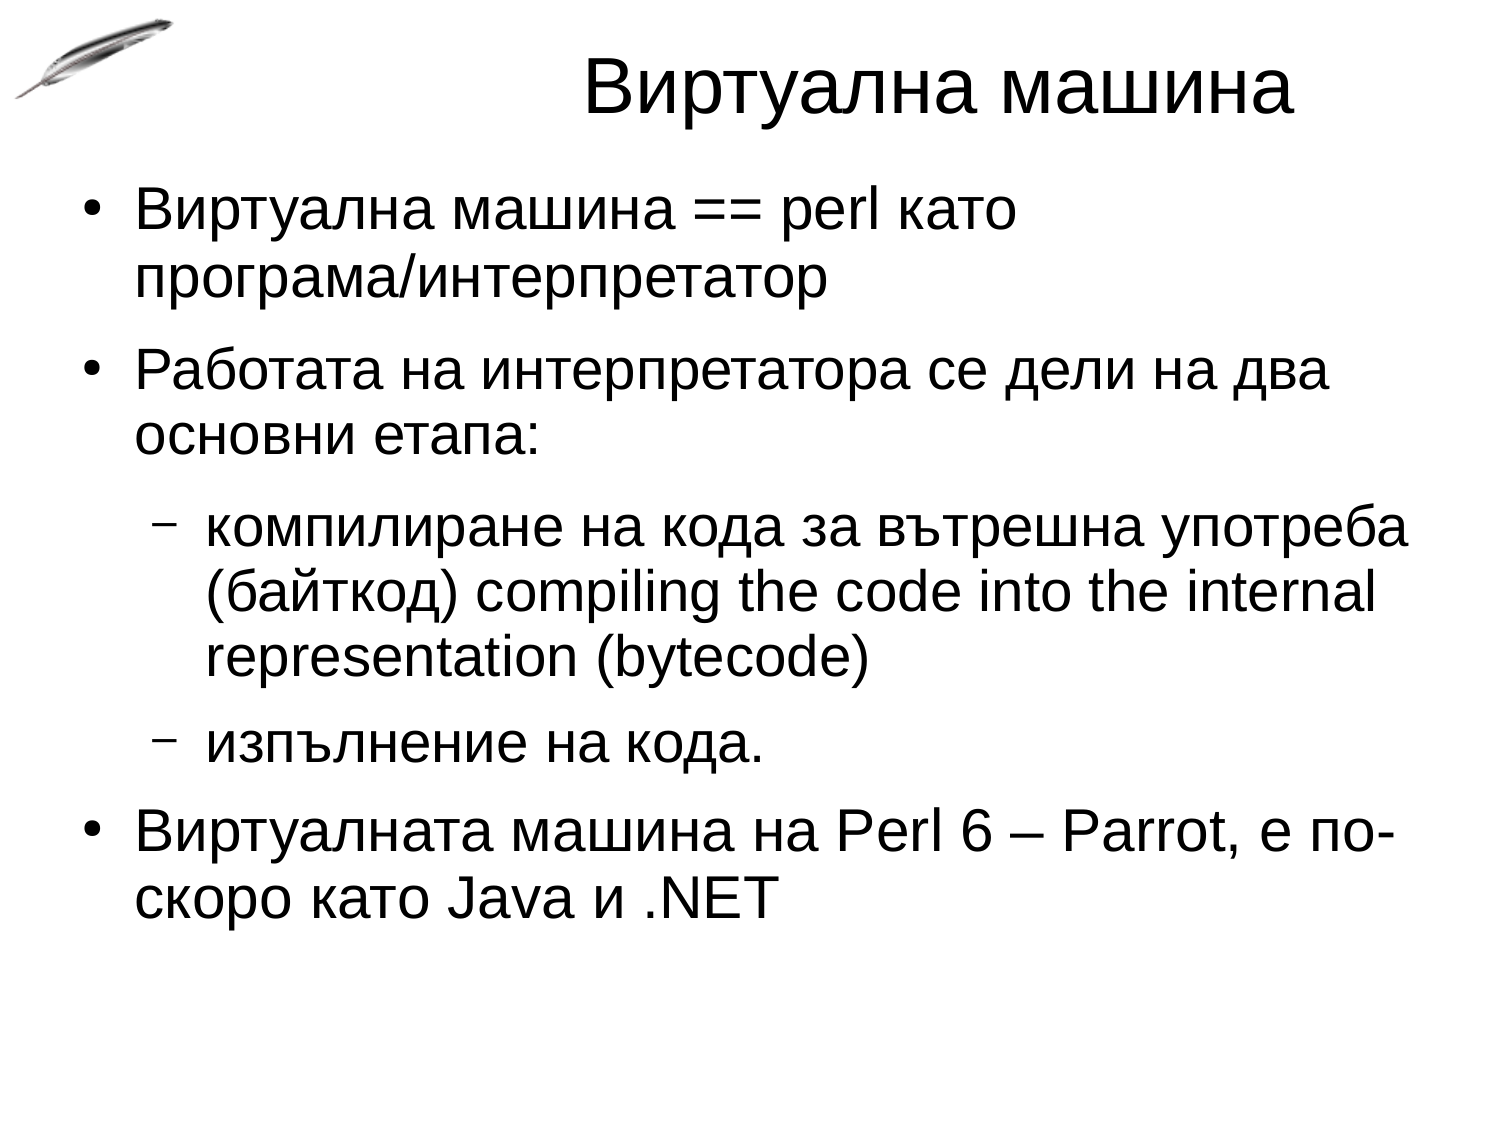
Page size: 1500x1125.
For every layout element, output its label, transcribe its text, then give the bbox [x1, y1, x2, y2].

list Виртуална машина == perl като програма/интерпретатор Работата на интерпретатора се дели на два основни етапа: компилиране на кода за вътрешна употреба (байткод) compiling the code into the internal representation (bytecode) изпълнение на кода. Виртуалната машина на Perl 6 – Parrot, е по-скоро като Java и .NET [64, 174, 1458, 1002]
title Виртуална машина [419, 0, 1459, 176]
picture [11, 17, 179, 101]
